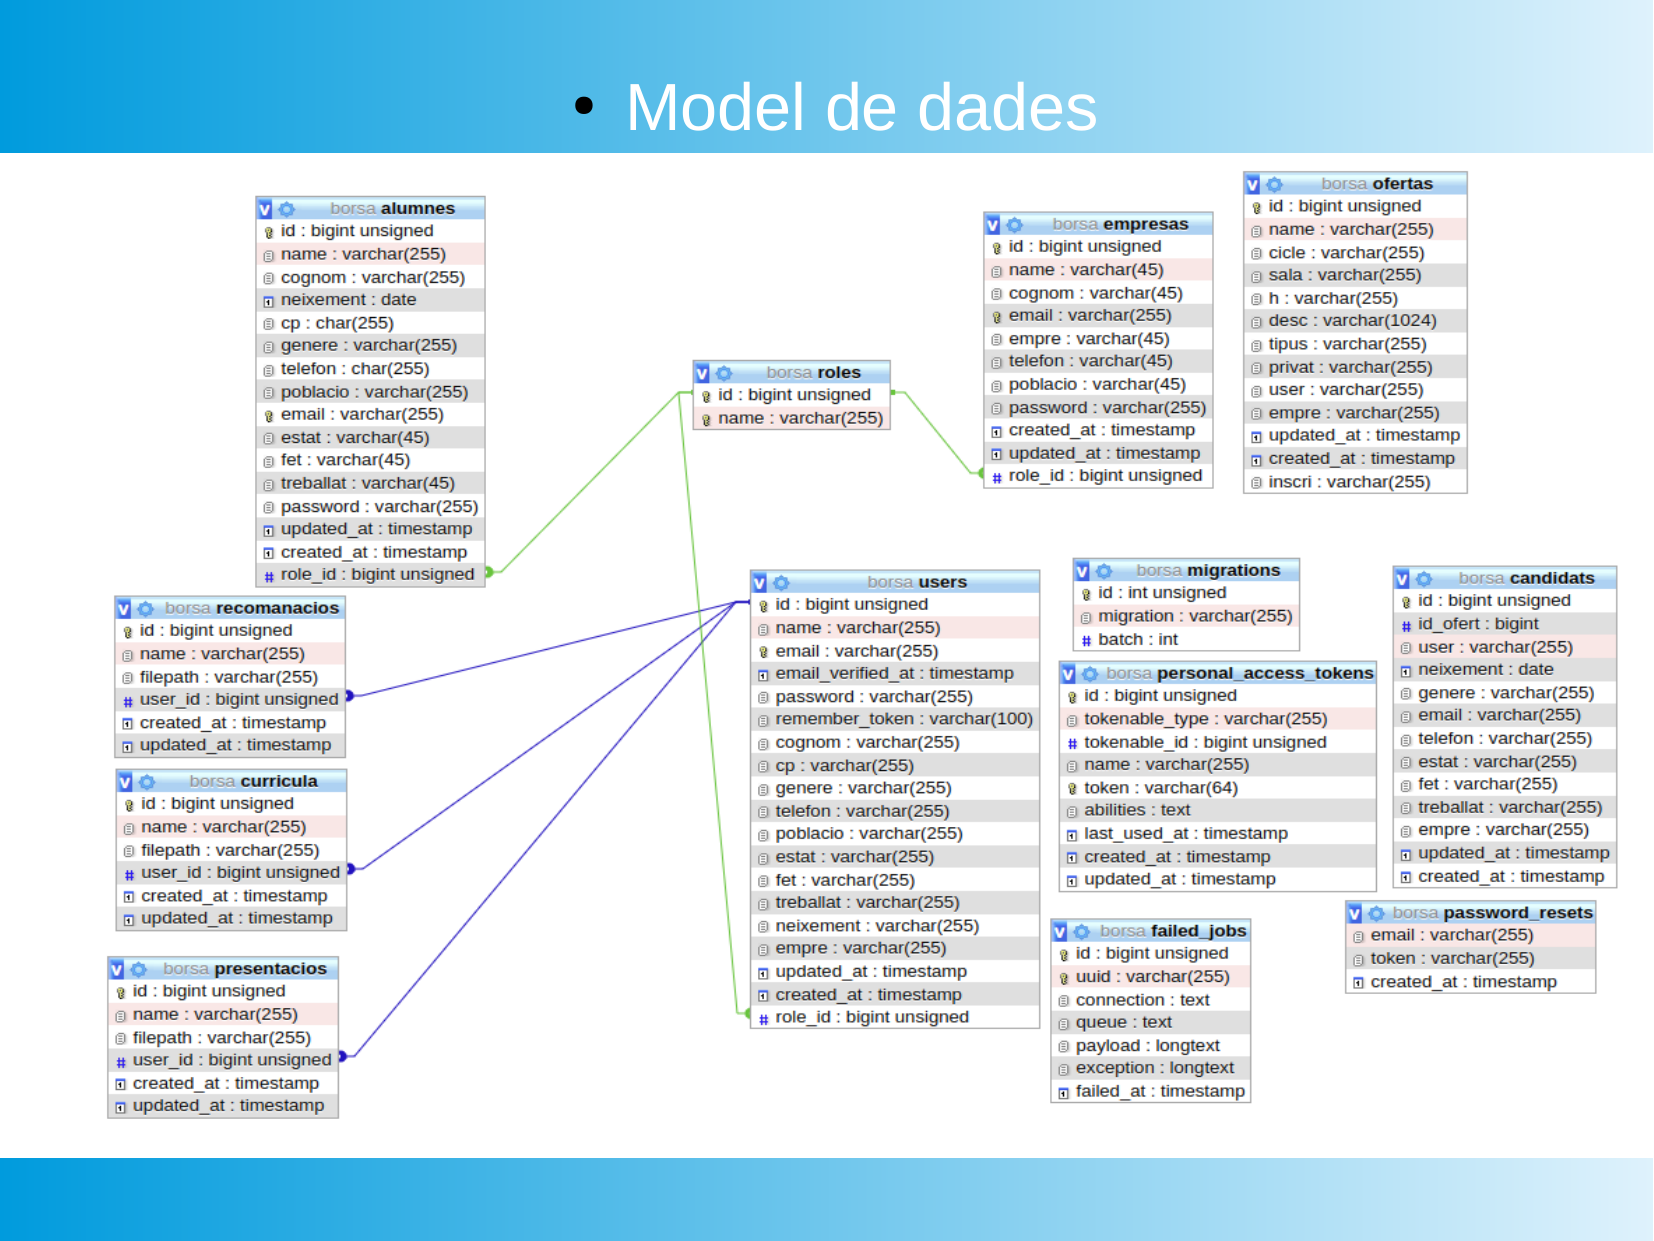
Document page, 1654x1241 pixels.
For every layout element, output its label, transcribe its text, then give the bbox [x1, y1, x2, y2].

picture [0, 153, 1654, 1241]
title Model de dades [82, 49, 1571, 153]
